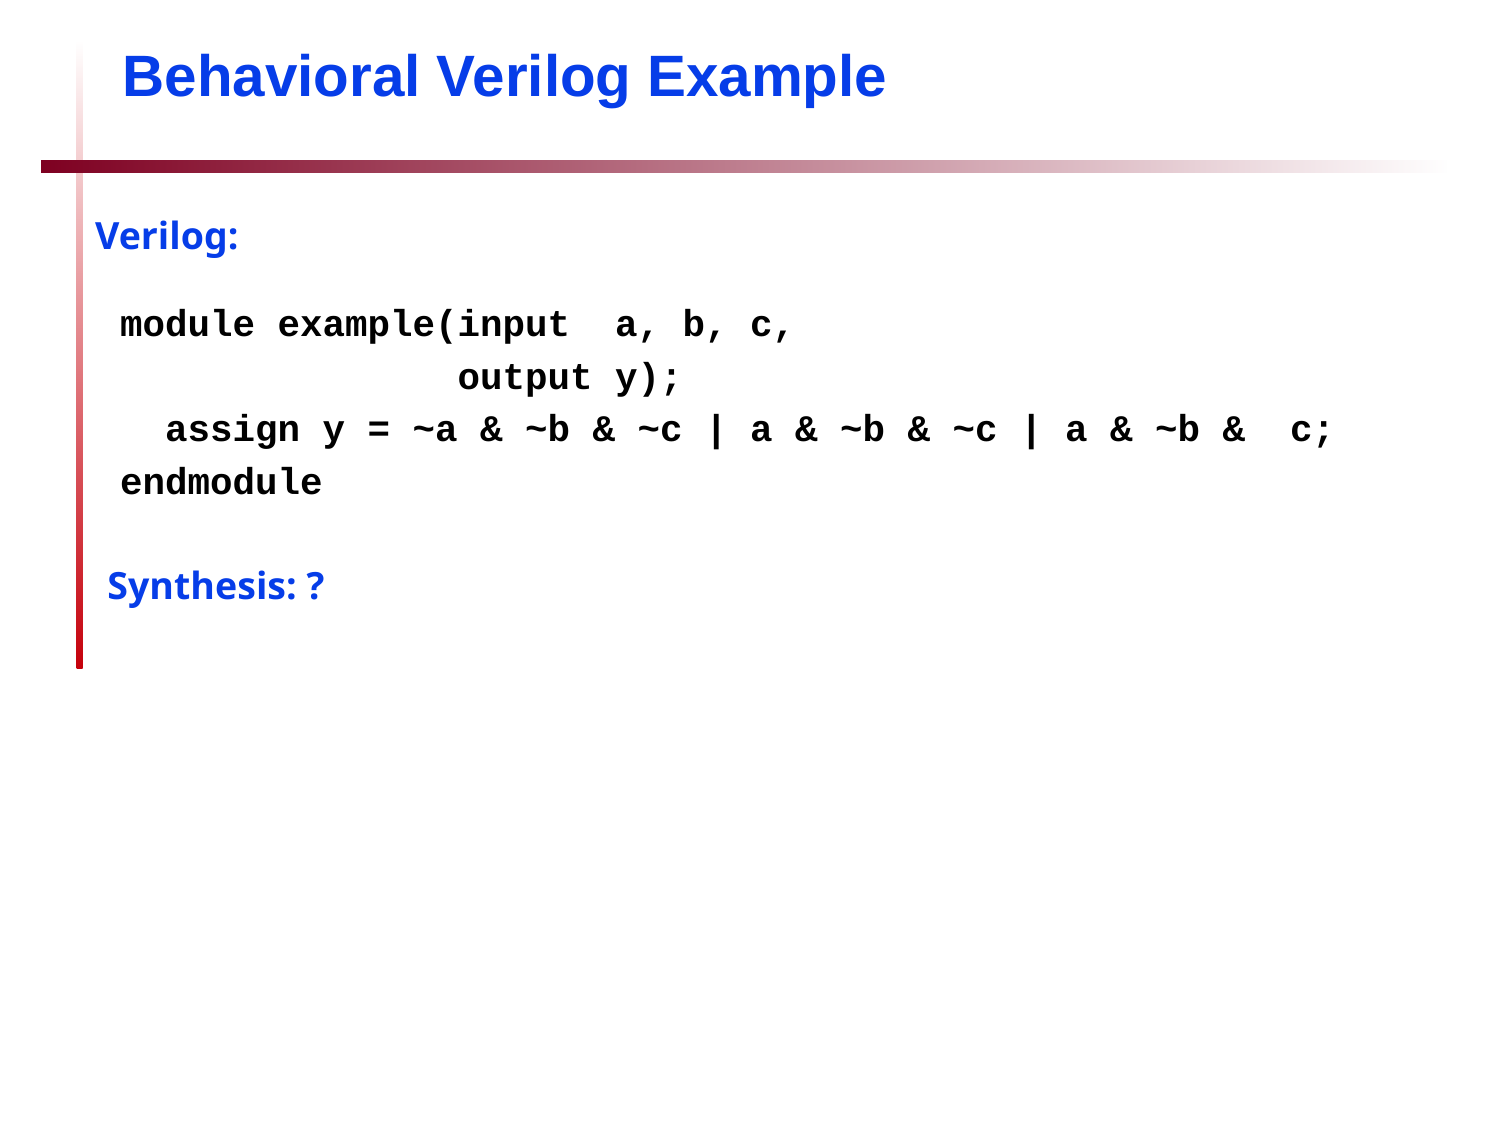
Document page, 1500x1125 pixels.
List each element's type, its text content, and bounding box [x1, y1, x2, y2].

text_box module example(input a, b, c, output y); assign y = ~a & ~b & ~c | a & ~b & ~c | a & ~b & c; endmodule [105, 292, 1468, 1080]
text_box Verilog: [80, 204, 781, 265]
title Behavioral Verilog Example [112, 43, 1400, 240]
text_box Synthesis: ? [92, 554, 793, 615]
